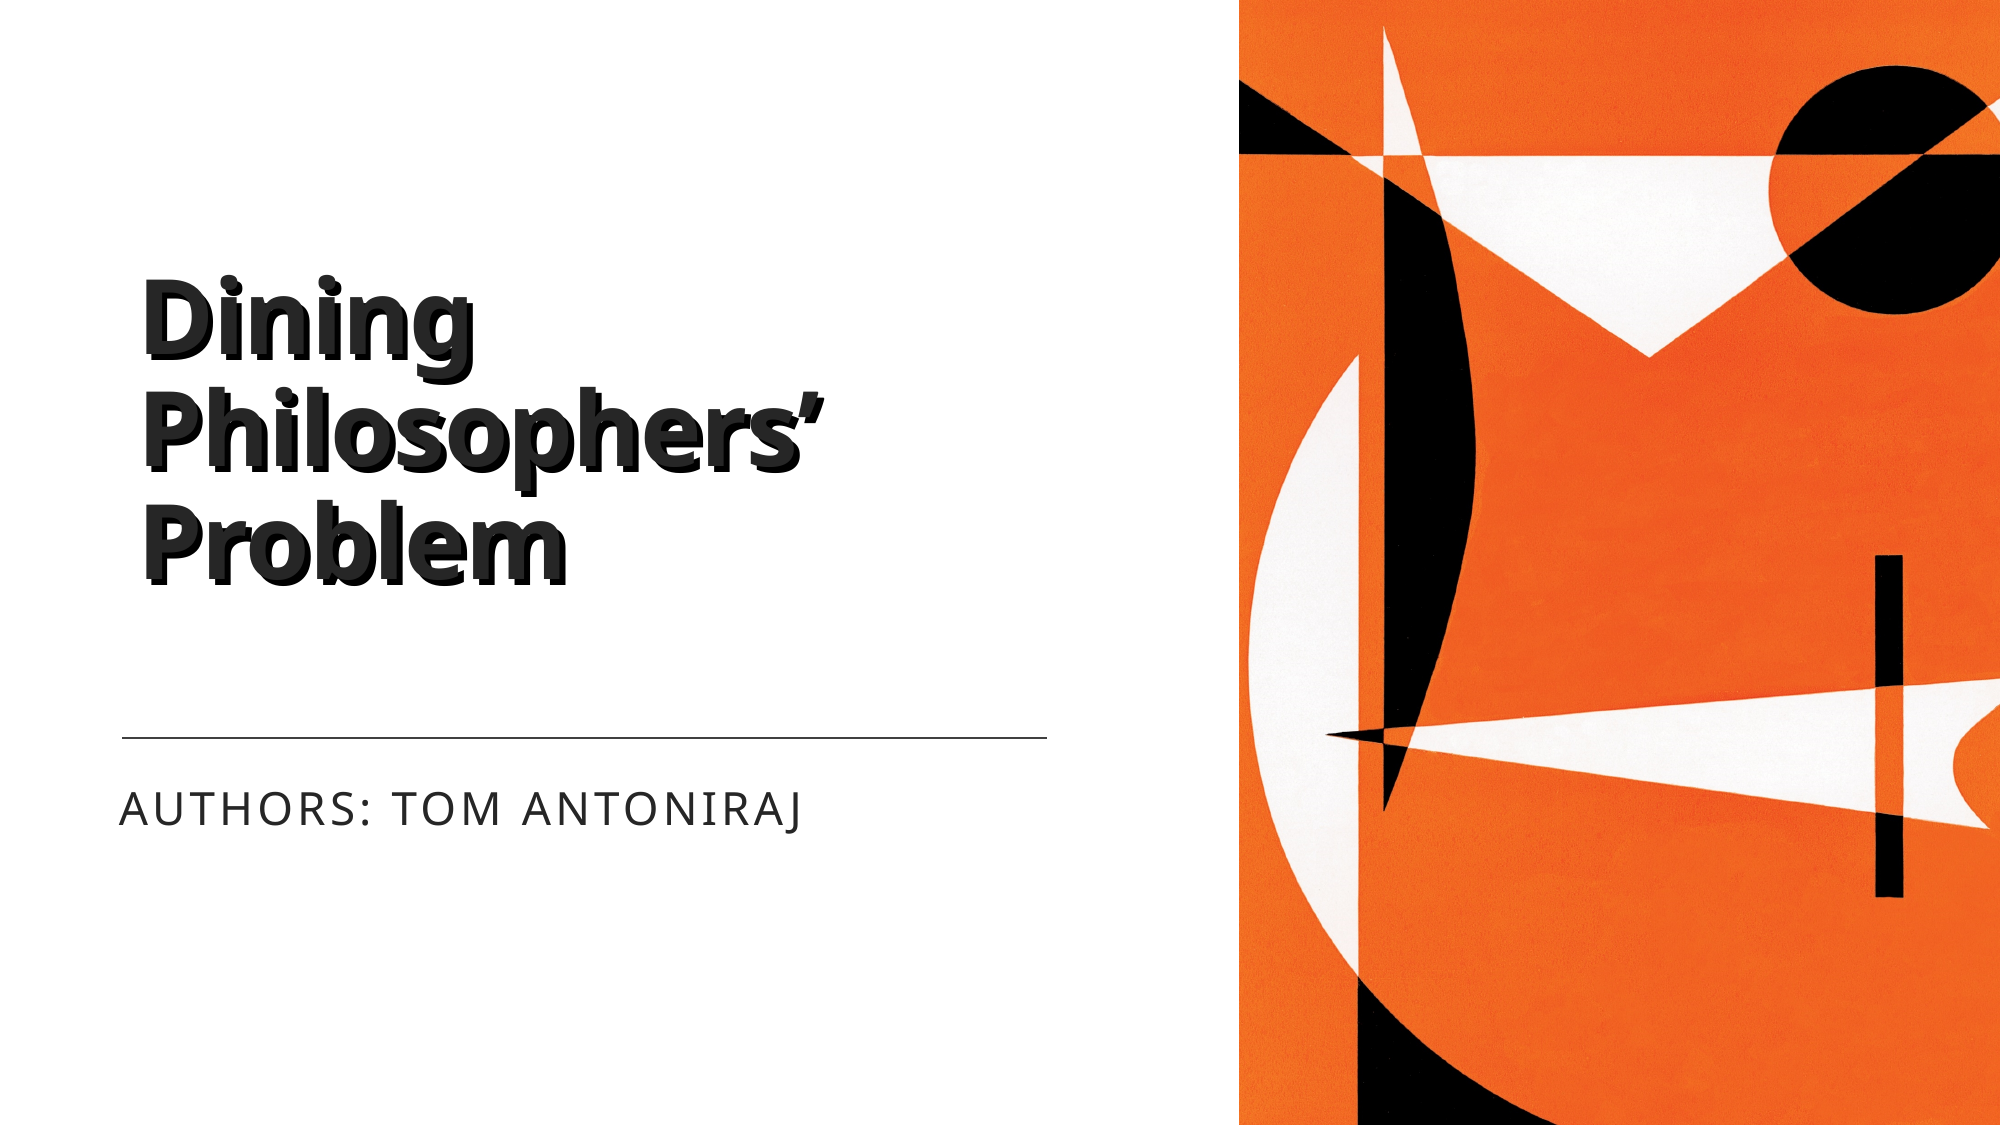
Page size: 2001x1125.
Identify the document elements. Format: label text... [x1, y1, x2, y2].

picture [1239, 0, 2000, 1125]
title Dining Philosophers’ Problem [122, 112, 1133, 710]
subtitle Authors: tom Antoniraj [103, 766, 1133, 935]
text_box [0, 0, 1239, 1125]
